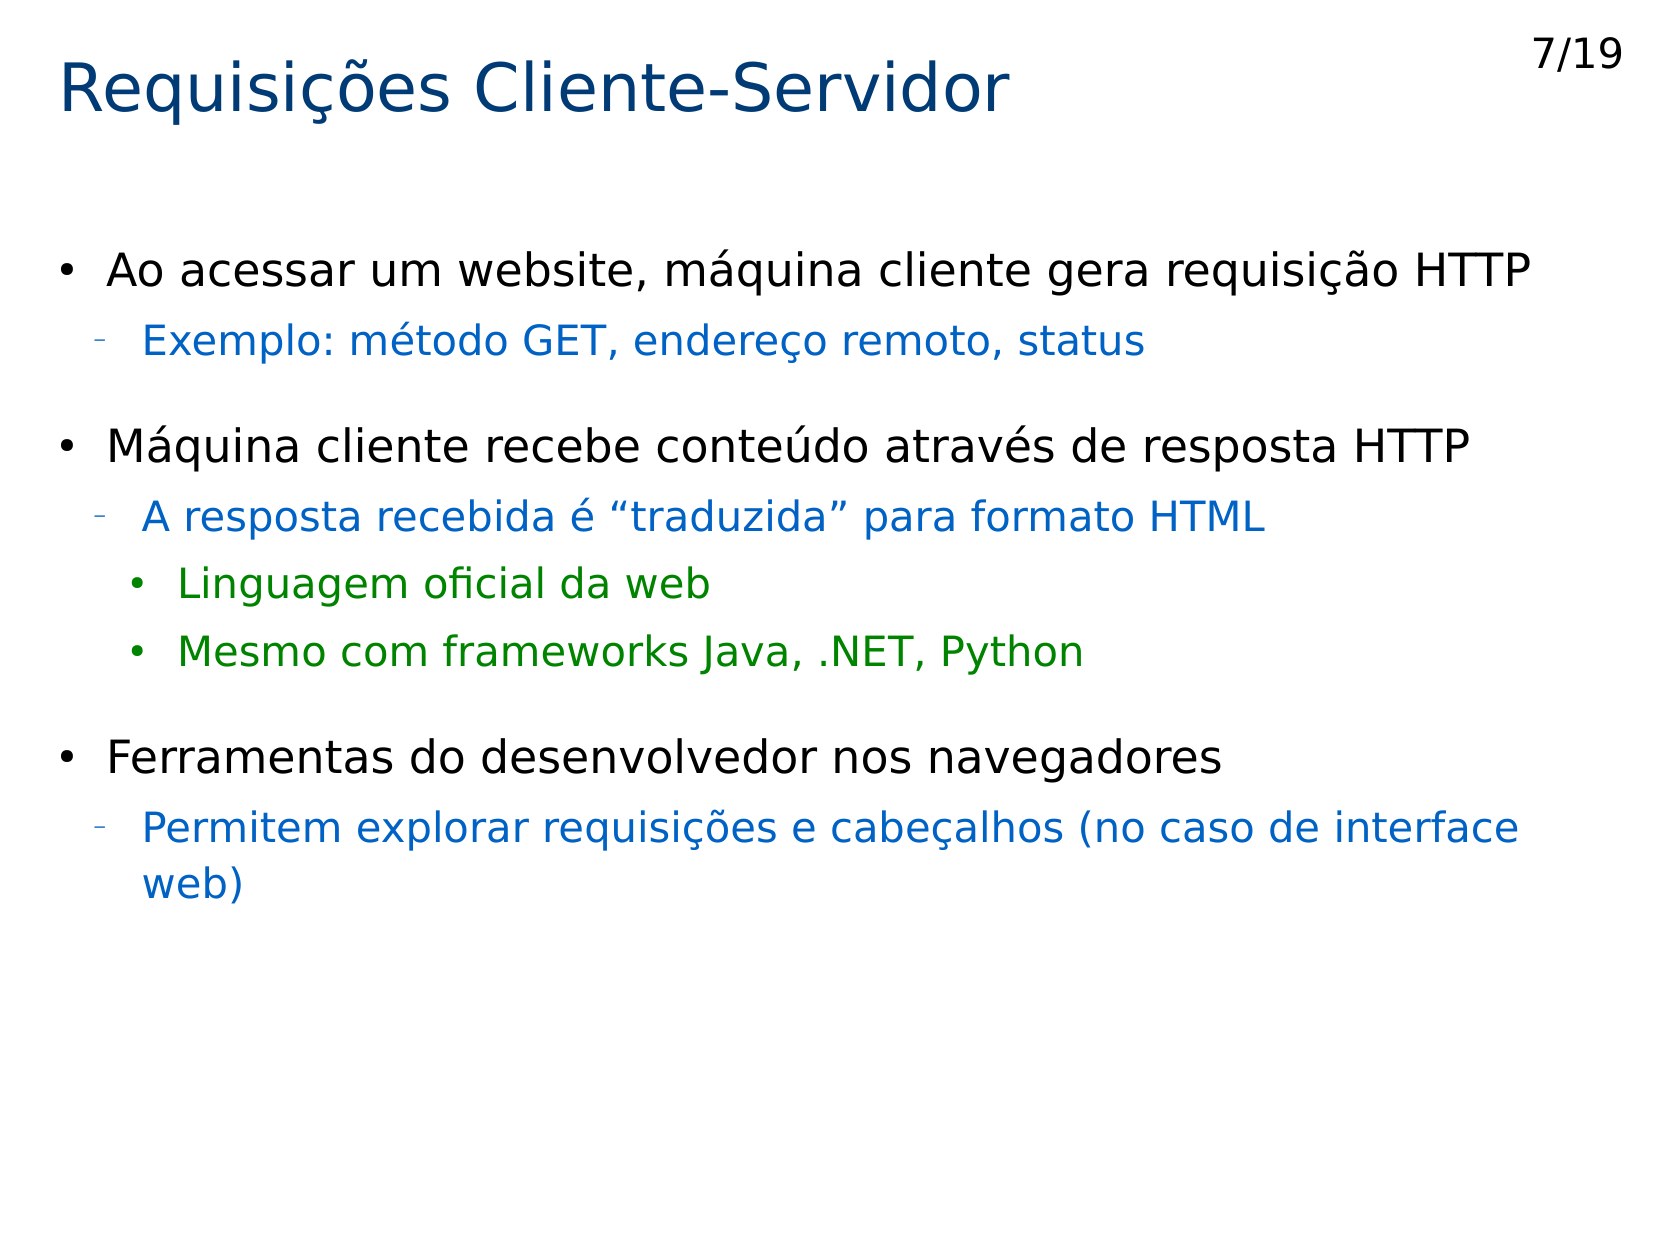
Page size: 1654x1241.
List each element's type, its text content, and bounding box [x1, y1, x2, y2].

title Requisições Cliente-Servidor [59, 29, 1506, 148]
list Ao acessar um website, máquina cliente gera requisição HTTP Exemplo: método GET, endereço remoto, status Máquina cliente recebe conteúdo através de resposta HTTP A resposta recebida é “traduzida” para formato HTML Linguagem oficial da web Mesmo com frameworks Java, .NET, Python Ferramentas do desenvolvedor nos navegadores Permitem explorar requisições e cabeçalhos (no caso de interface web) [59, 236, 1595, 1211]
